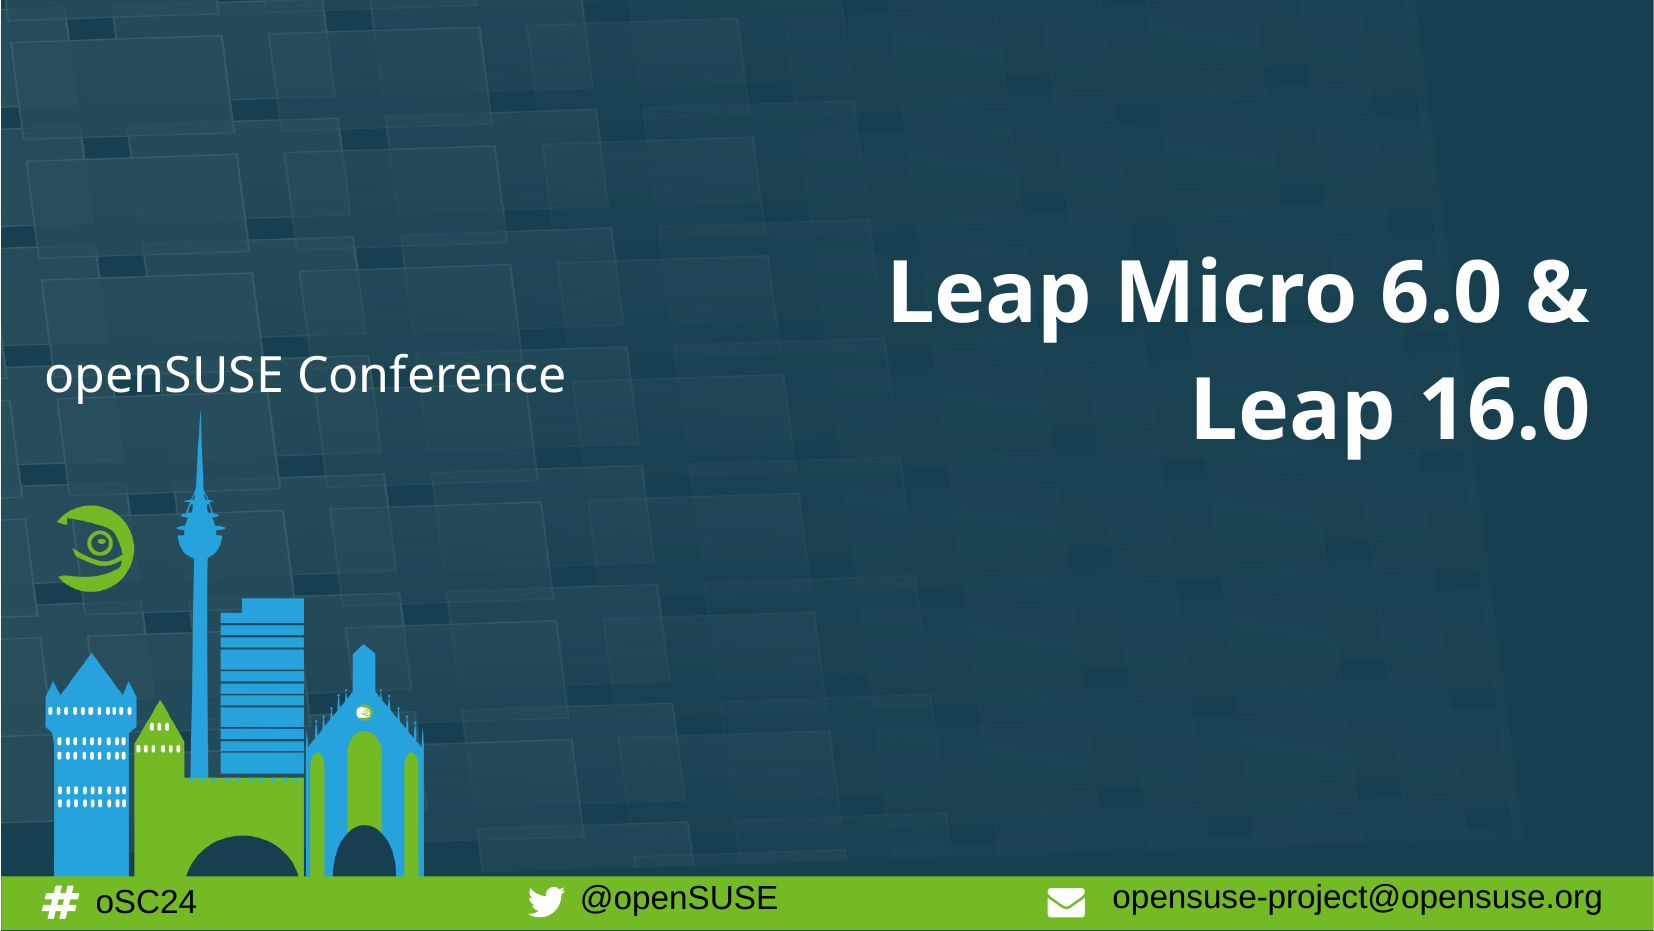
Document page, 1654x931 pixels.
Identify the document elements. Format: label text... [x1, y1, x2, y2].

text_box oSC24 [80, 873, 226, 931]
title Leap Micro 6.0 & Leap 16.0 [630, 105, 1591, 466]
text_box @openSUSE [565, 848, 911, 931]
text_box opensuse-project@opensuse.org [1097, 848, 1654, 931]
picture [0, 0, 1654, 931]
text_box openSUSE Conference [30, 325, 676, 421]
